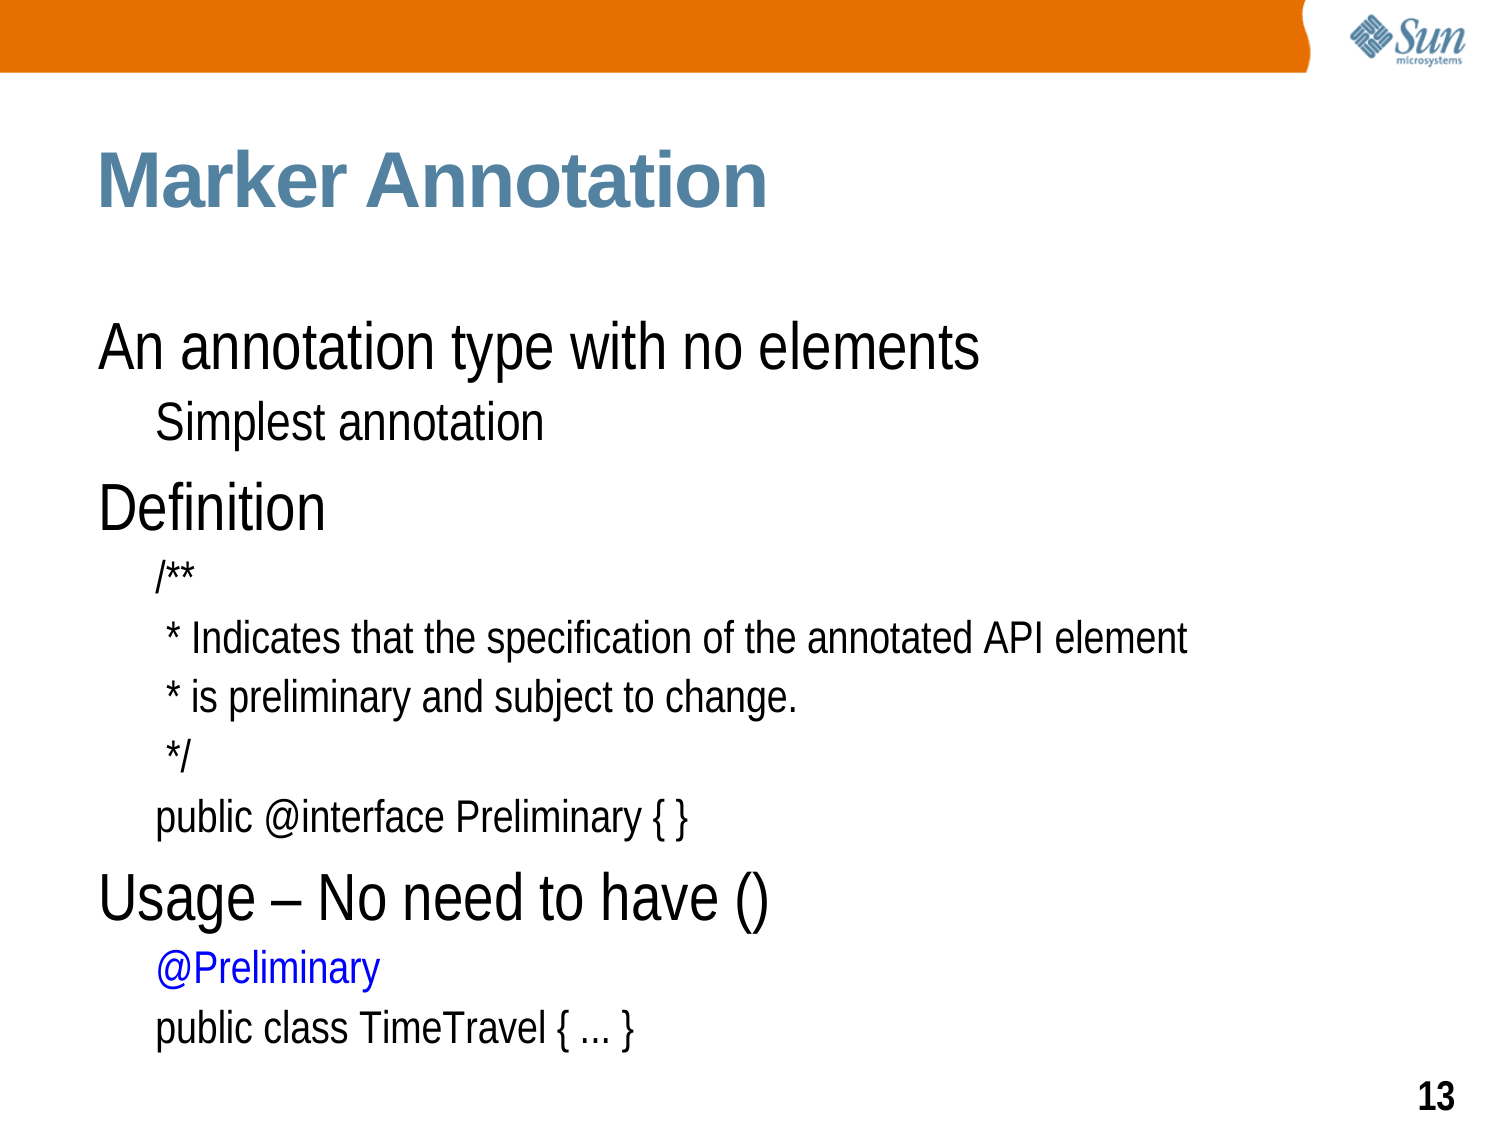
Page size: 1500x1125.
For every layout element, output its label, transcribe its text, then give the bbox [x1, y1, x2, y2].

title Marker Annotation [96, 143, 1459, 285]
list An annotation type with no elements Simplest annotation Definition /** * Indicates that the specification of the annotated API element * is preliminary and subject to change. */ public @interface Preliminary { } Usage – No need to have () @Preliminary public class TimeTravel { ... } [78, 317, 1467, 1111]
picture [0, 0, 1500, 75]
